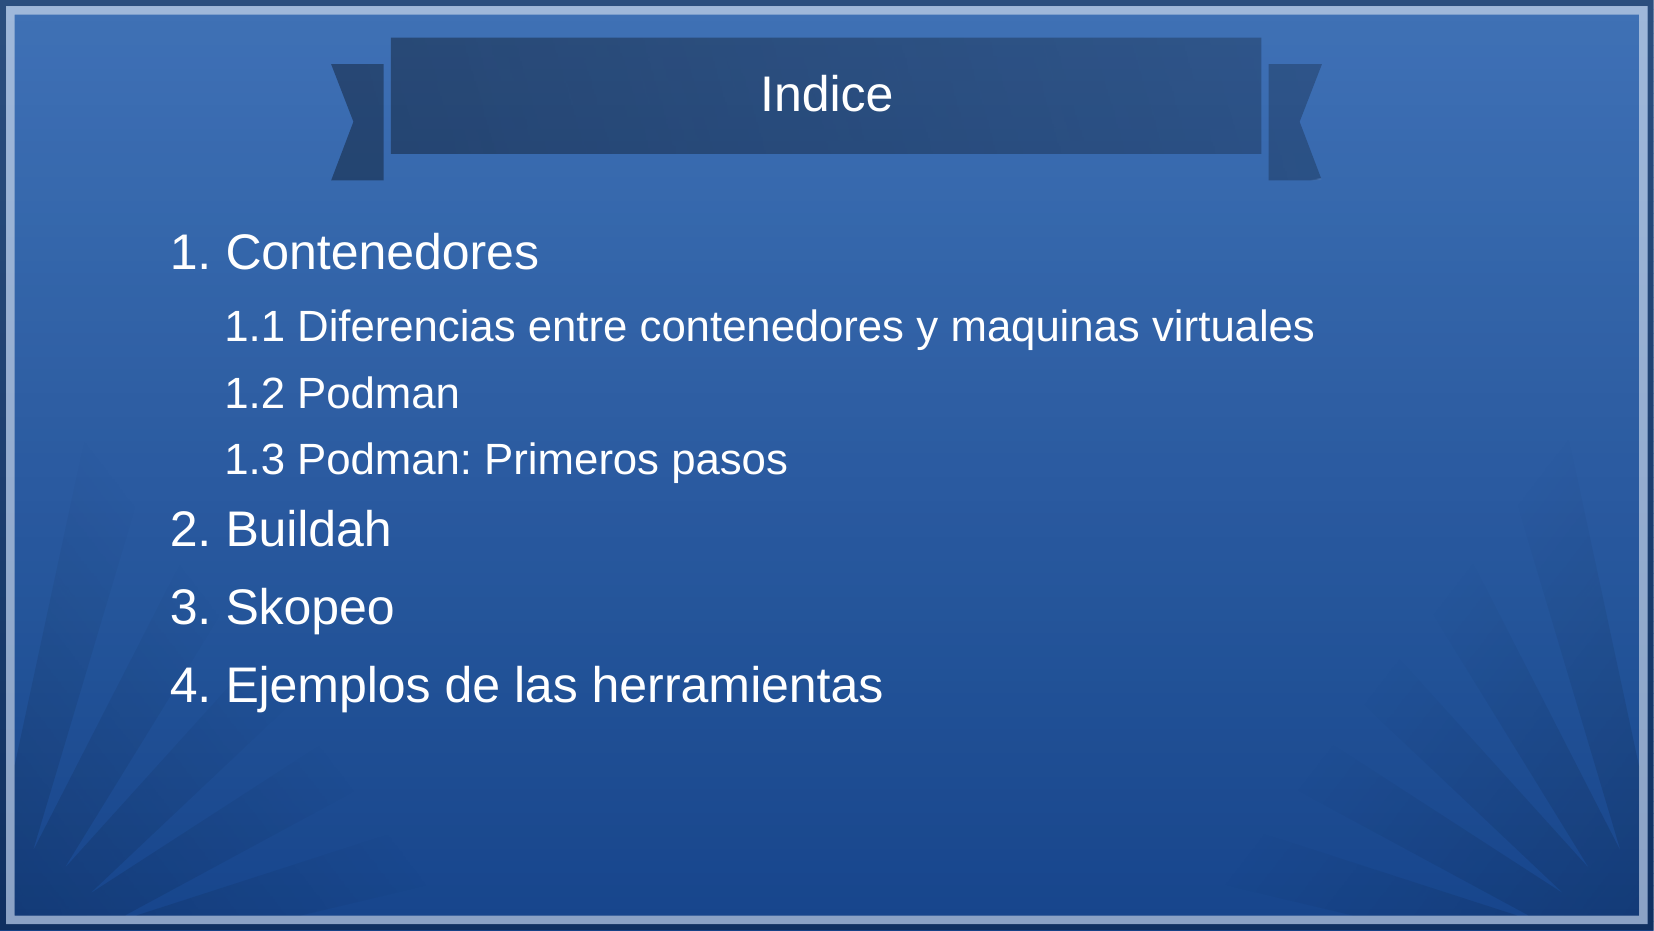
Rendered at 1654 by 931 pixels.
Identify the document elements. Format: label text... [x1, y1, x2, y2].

list 1. Contenedores 1.1 Diferencias entre contenedores y maquinas virtuales 1.2 Podman 1.3 Podman: Primeros pasos 2. Buildah 3. Skopeo 4. Ejemplos de las herramientas [82, 224, 1571, 848]
title Indice [389, 35, 1264, 154]
